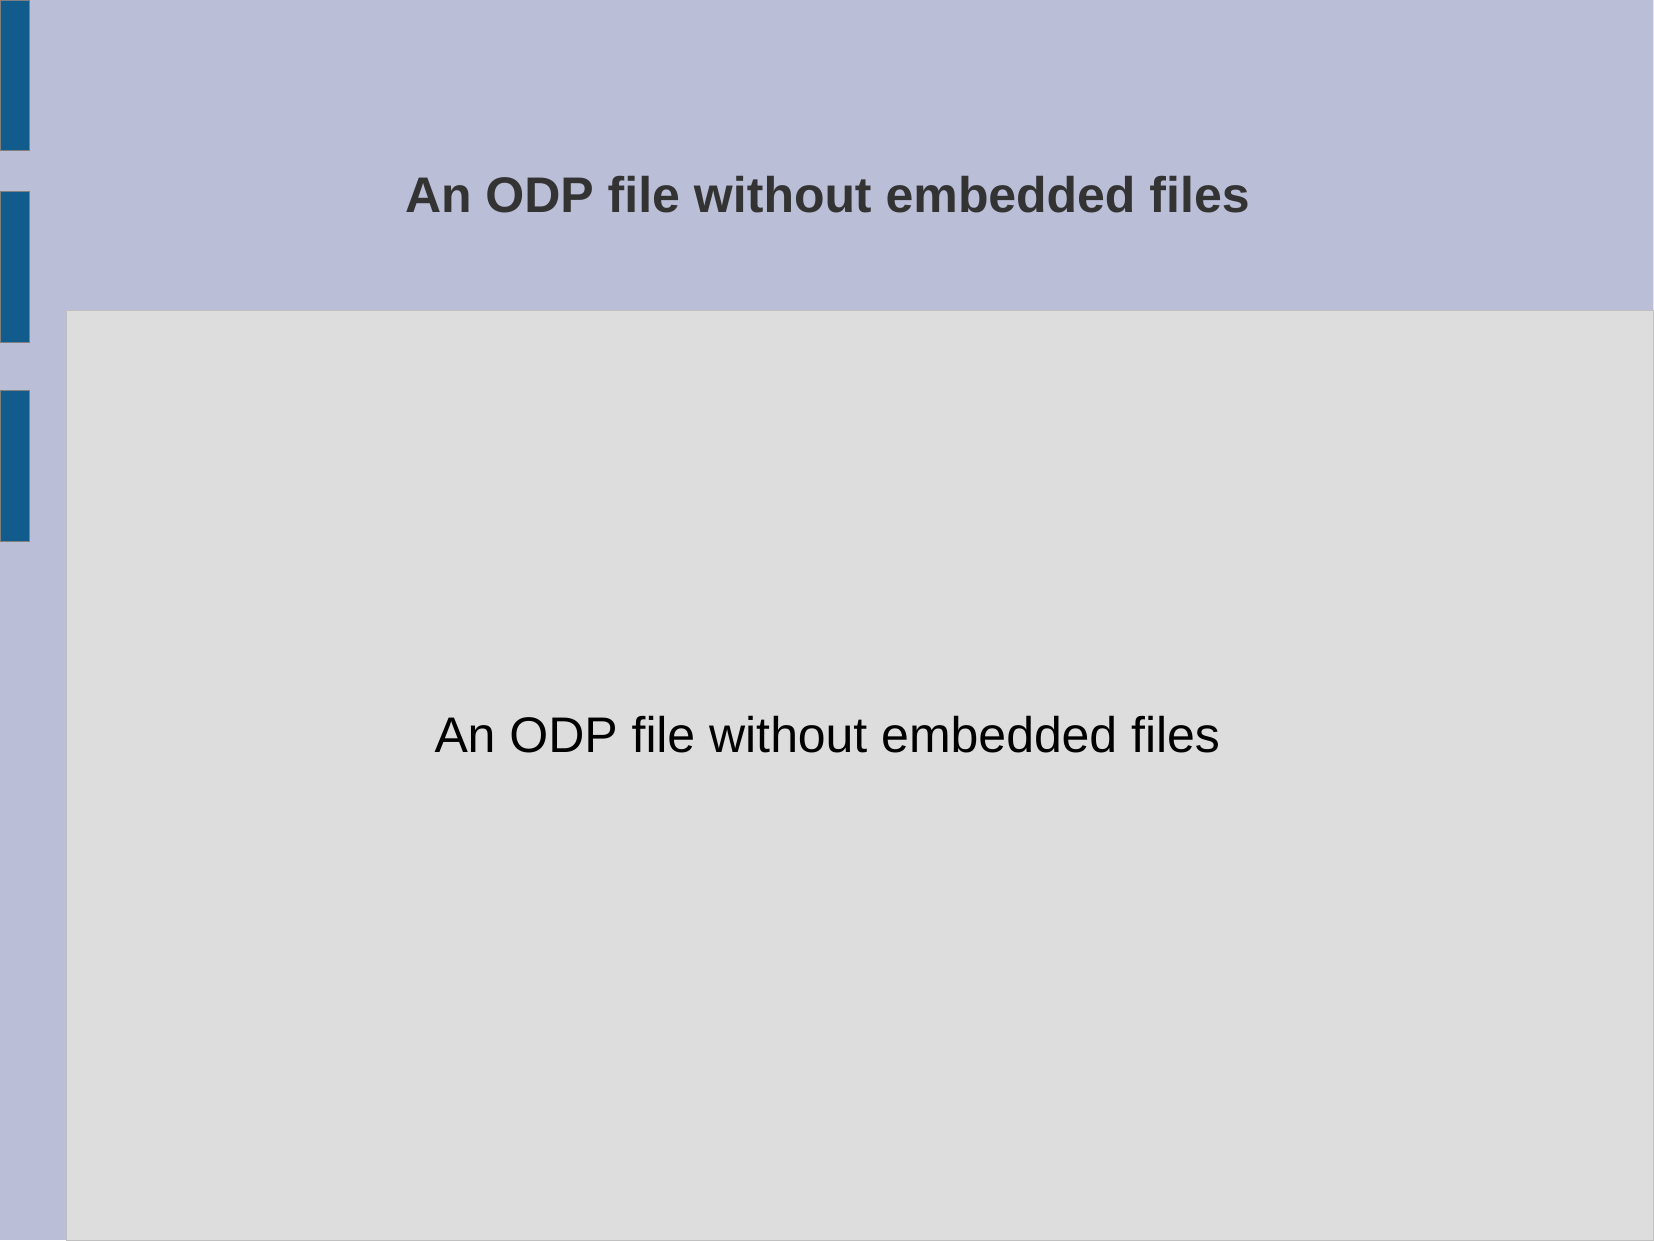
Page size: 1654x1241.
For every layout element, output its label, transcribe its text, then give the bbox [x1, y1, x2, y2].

title An ODP file without embedded files [121, 91, 1534, 299]
subtitle An ODP file without embedded files [121, 344, 1534, 1127]
